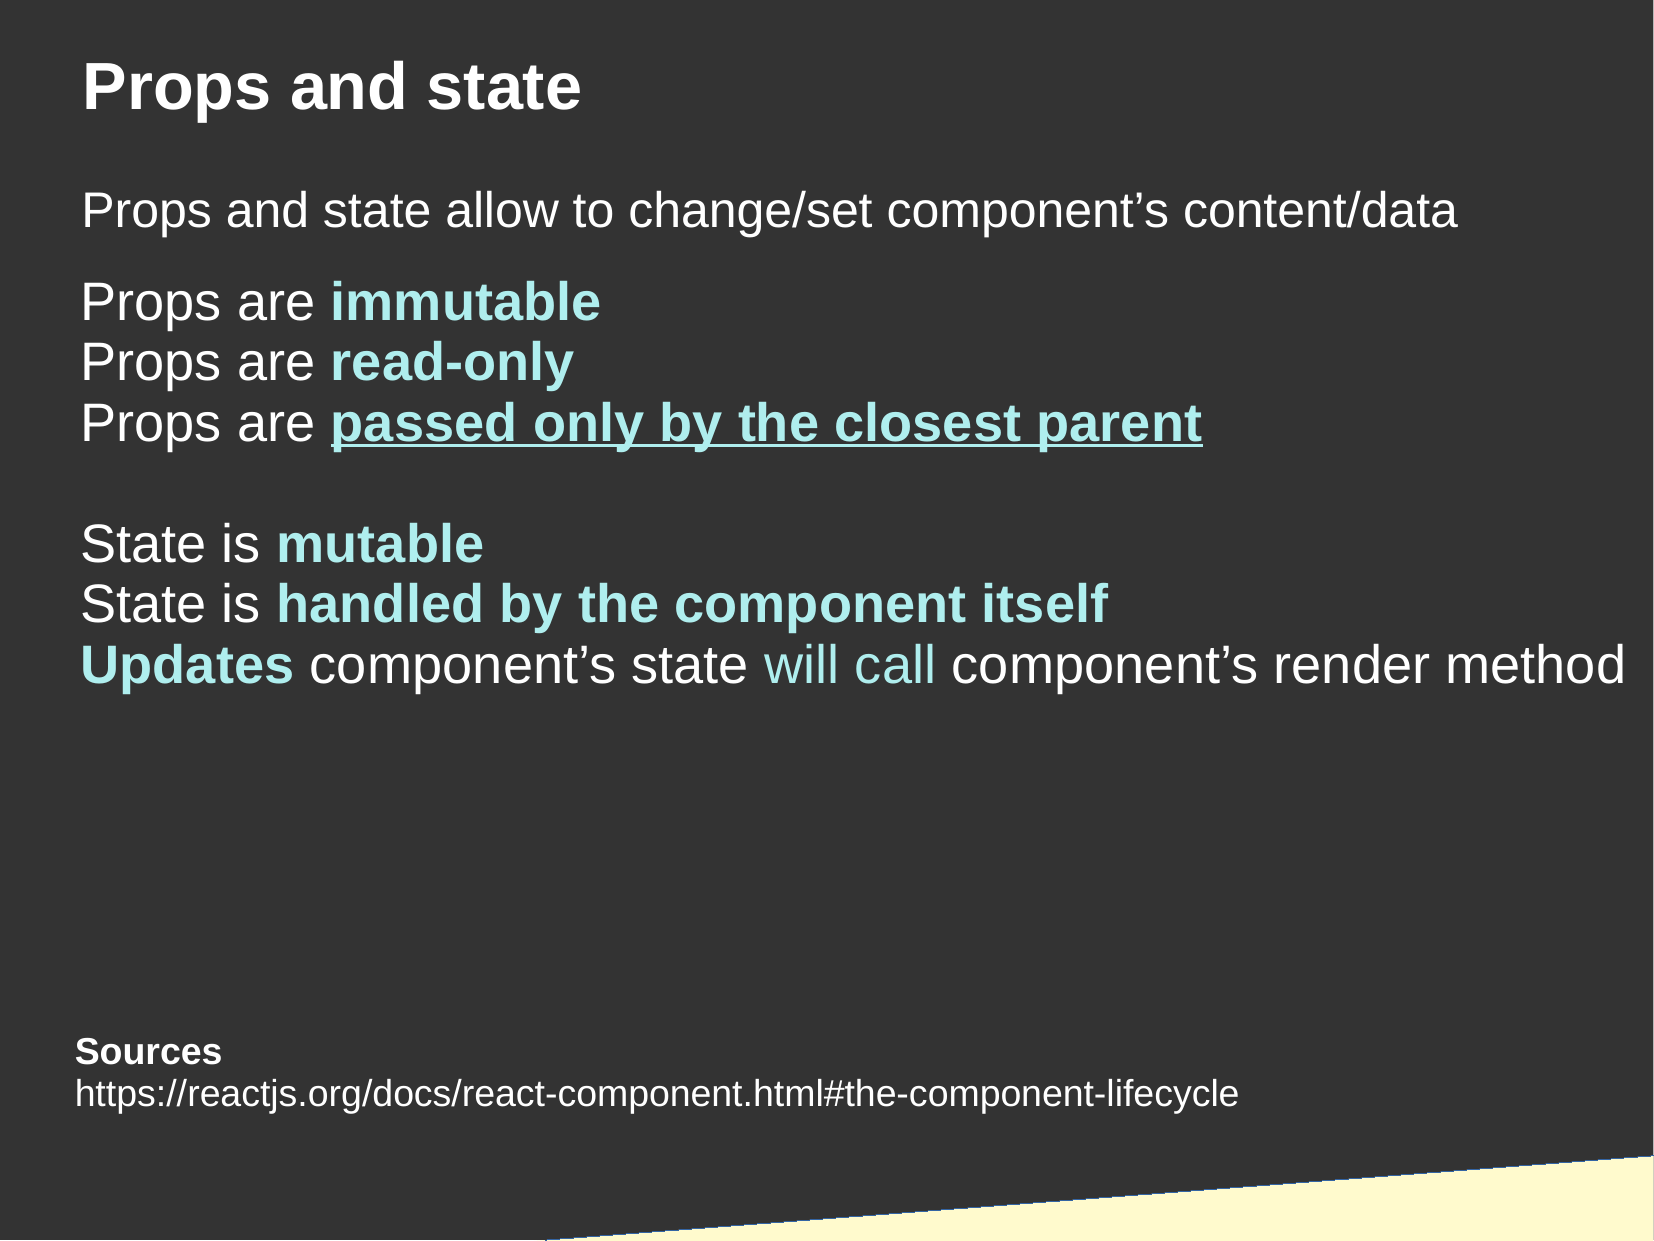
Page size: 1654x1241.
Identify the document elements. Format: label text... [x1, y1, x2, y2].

title Props are immutable Props are read-only Props are passed only by the closest parent State is mutable State is handled by the component itself Updates component’s state will call component’s render method [80, 271, 1653, 931]
text_box Sources https://reactjs.org/docs/react-component.html#the-component-lifecycle [60, 1023, 1546, 1241]
text_box [533, 1155, 1654, 1241]
title Props and state allow to change/set component’s content/data [81, 182, 1591, 256]
title Props and state [82, 49, 1571, 182]
